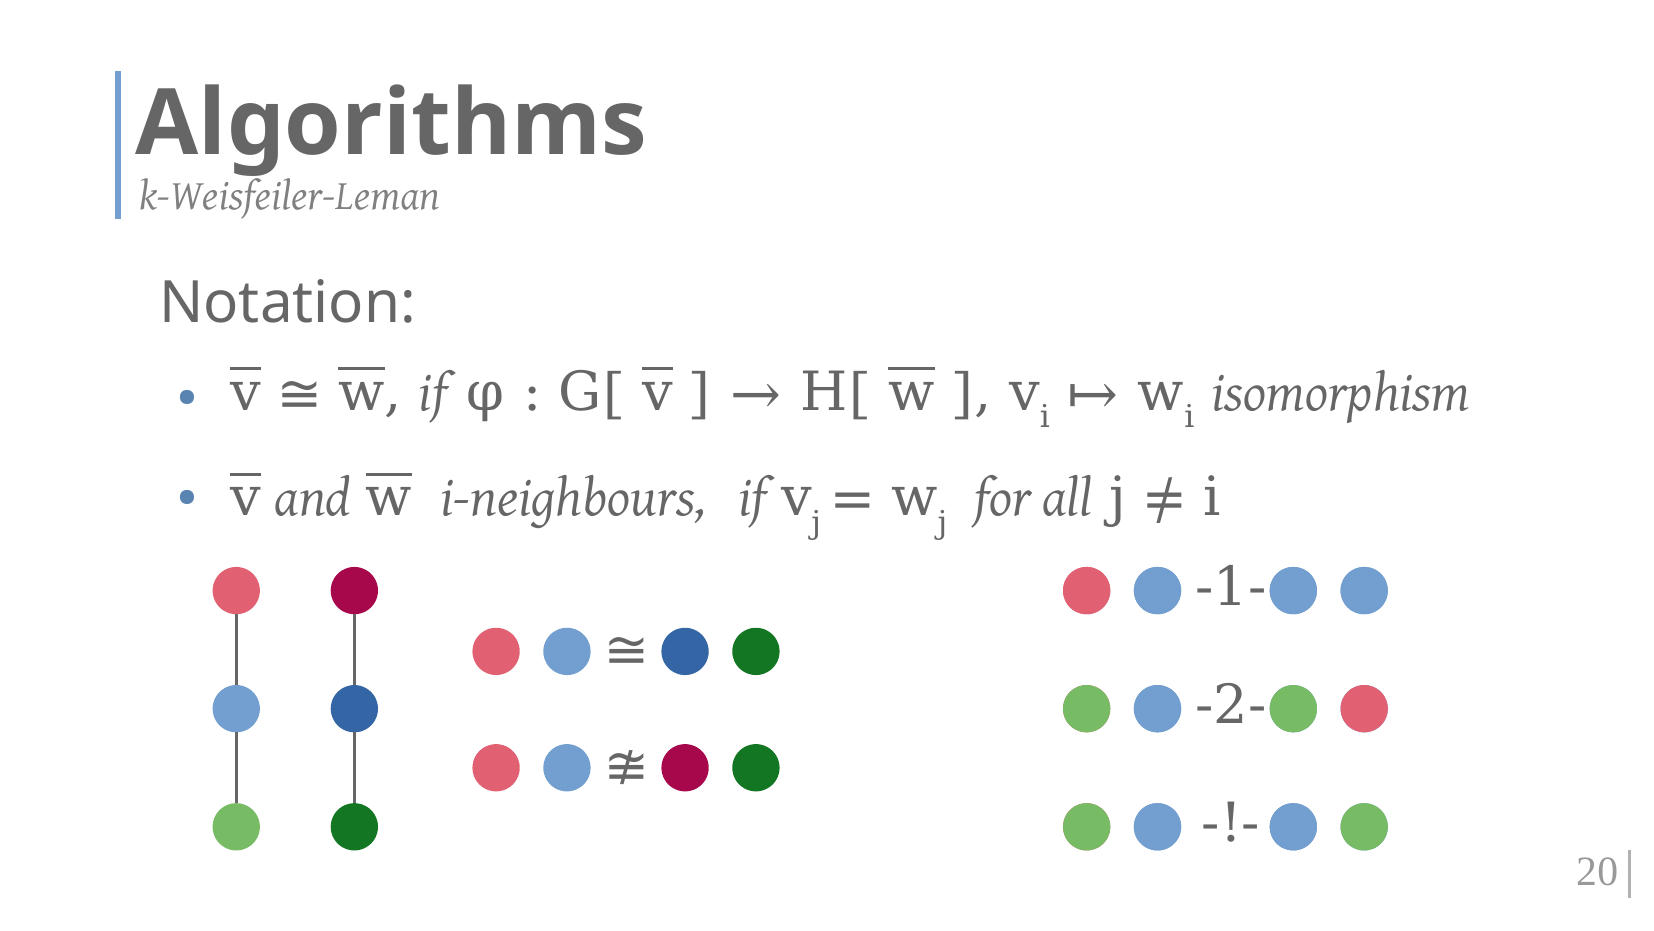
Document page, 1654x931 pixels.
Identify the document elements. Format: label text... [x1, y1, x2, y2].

text_box ≇ [590, 732, 662, 802]
text_box [1340, 803, 1388, 851]
text_box [212, 566, 260, 615]
text_box [330, 803, 379, 851]
text_box -1- [1181, 555, 1288, 626]
text_box [472, 627, 520, 676]
text_box [212, 803, 260, 851]
text_box -!- [1187, 791, 1294, 863]
text_box [661, 627, 709, 676]
text_box [1133, 566, 1182, 615]
title Algorithms [135, 60, 1601, 178]
text_box [212, 685, 260, 733]
text_box [1062, 566, 1111, 615]
text_box -2- [1181, 673, 1288, 745]
text_box [1133, 803, 1182, 851]
text_box [543, 627, 590, 676]
text_box [1062, 803, 1111, 851]
text_box [732, 744, 780, 792]
text_box [1269, 803, 1317, 851]
text_box [732, 627, 780, 676]
text_box [661, 744, 709, 792]
text_box [1340, 685, 1388, 733]
text_box [1133, 685, 1182, 733]
text_box [472, 744, 520, 792]
list Notation: v ≅ w, if φ : G[ v ] → H[ w ], vi ↦ wi isomorphism v and w i-neighbours, if vj = wj for all j ≠ i [88, 259, 1560, 603]
text_box ≅ [590, 615, 662, 686]
text_box [543, 744, 590, 792]
text_box [330, 685, 379, 733]
text_box [1062, 685, 1111, 733]
text_box [1269, 685, 1317, 733]
text_box [330, 566, 379, 615]
text_box [1269, 566, 1317, 615]
text_box k-Weisfeiler-Leman [124, 165, 721, 229]
text_box [1340, 566, 1388, 615]
